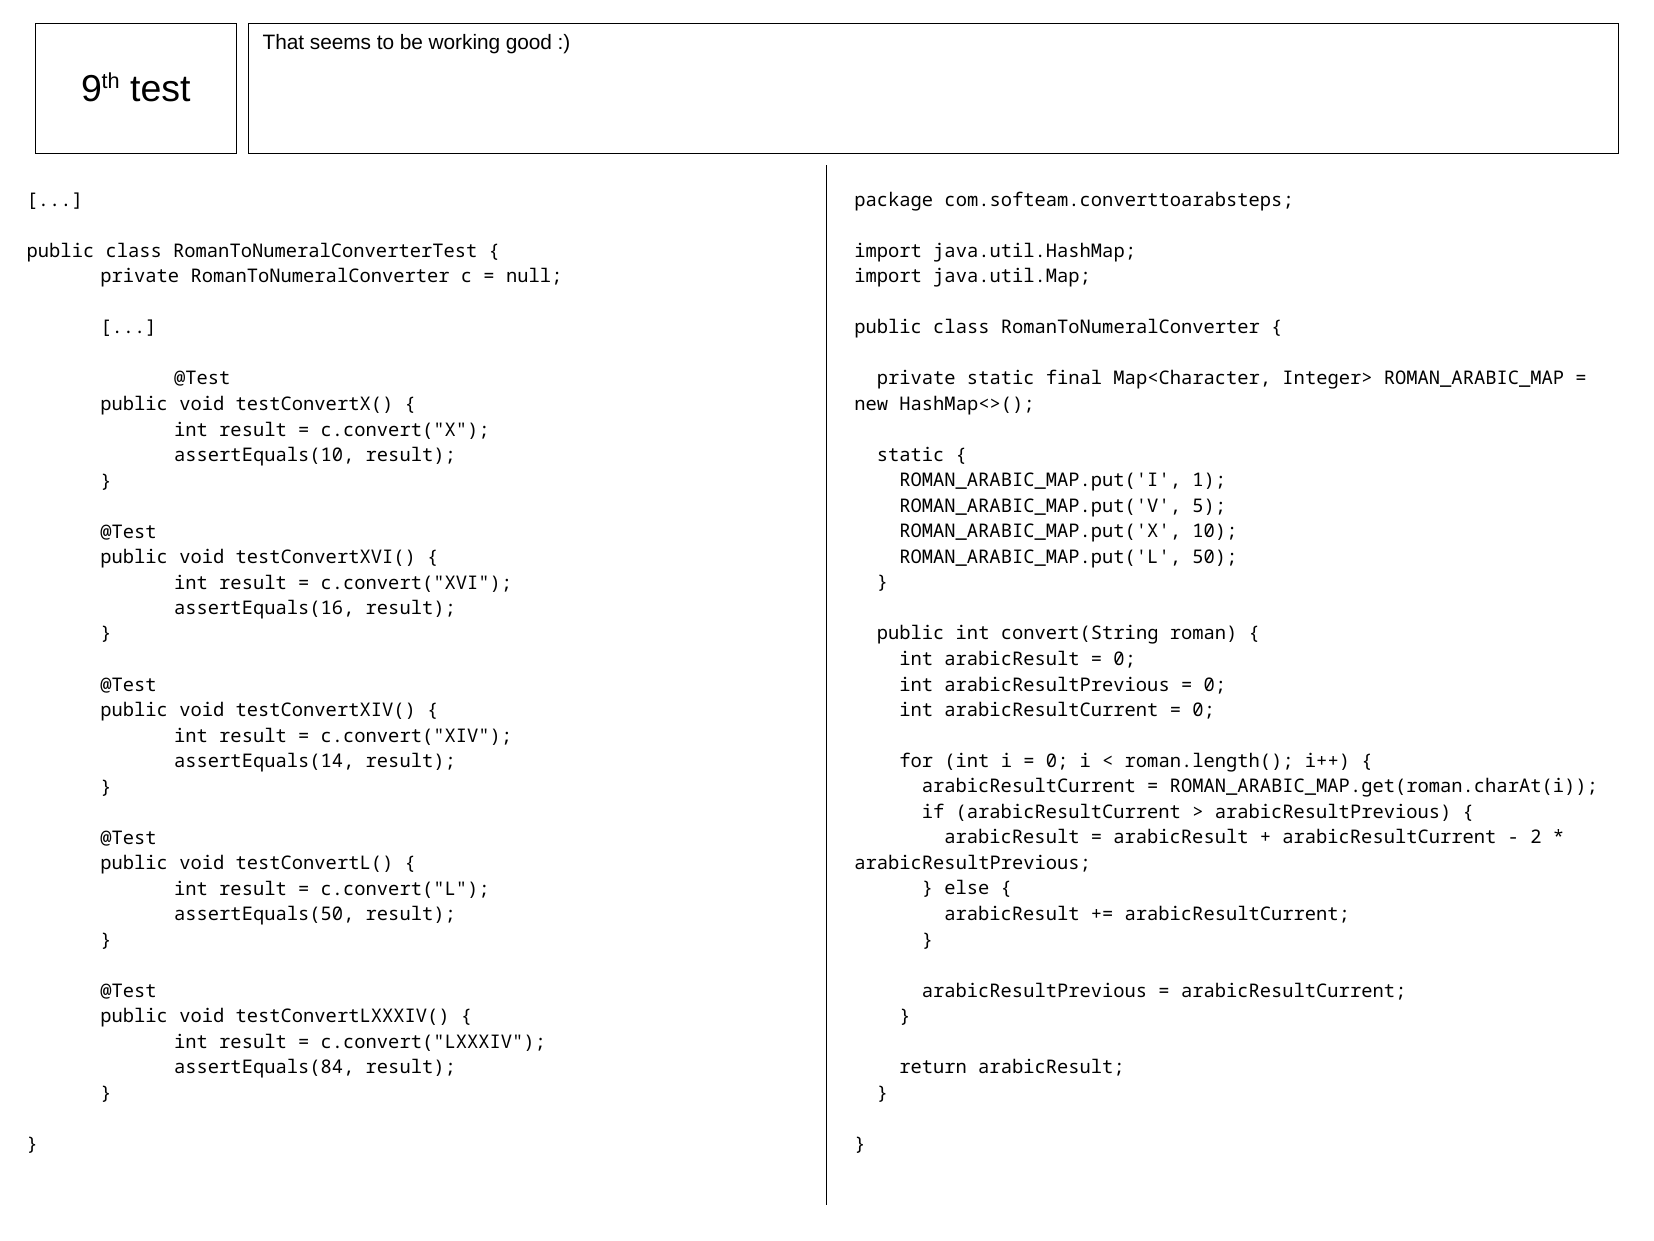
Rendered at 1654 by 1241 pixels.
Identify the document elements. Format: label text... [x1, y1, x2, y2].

text_box package com.softeam.converttoarabsteps; import java.util.HashMap; import java.util.Map; public class RomanToNumeralConverter { private static final Map<Character, Integer> ROMAN_ARABIC_MAP = new HashMap<>(); static { ROMAN_ARABIC_MAP.put('I', 1); ROMAN_ARABIC_MAP.put('V', 5); ROMAN_ARABIC_MAP.put('X', 10); ROMAN_ARABIC_MAP.put('L', 50); } public int convert(String roman) { int arabicResult = 0; int arabicResultPrevious = 0; int arabicResultCurrent = 0; for (int i = 0; i < roman.length(); i++) { arabicResultCurrent = ROMAN_ARABIC_MAP.get(roman.charAt(i)); if (arabicResultCurrent > arabicResultPrevious) { arabicResult = arabicResult + arabicResultCurrent - 2 * arabicResultPrevious; } else { arabicResult += arabicResultCurrent; } arabicResultPrevious = arabicResultCurrent; } return arabicResult; } } [839, 178, 1620, 1097]
text_box [...] public class RomanToNumeralConverterTest { private RomanToNumeralConverter c = null; [...] @Test public void testConvertX() { int result = c.convert("X"); assertEquals(10, result); } @Test public void testConvertXVI() { int result = c.convert("XVI"); assertEquals(16, result); } @Test public void testConvertXIV() { int result = c.convert("XIV"); assertEquals(14, result); } @Test public void testConvertL() { int result = c.convert("L"); assertEquals(50, result); } @Test public void testConvertLXXXIV() { int result = c.convert("LXXXIV"); assertEquals(84, result); } } [11, 178, 792, 1119]
text_box That seems to be working good :) [248, 23, 1619, 154]
text_box 9th test [35, 23, 237, 154]
